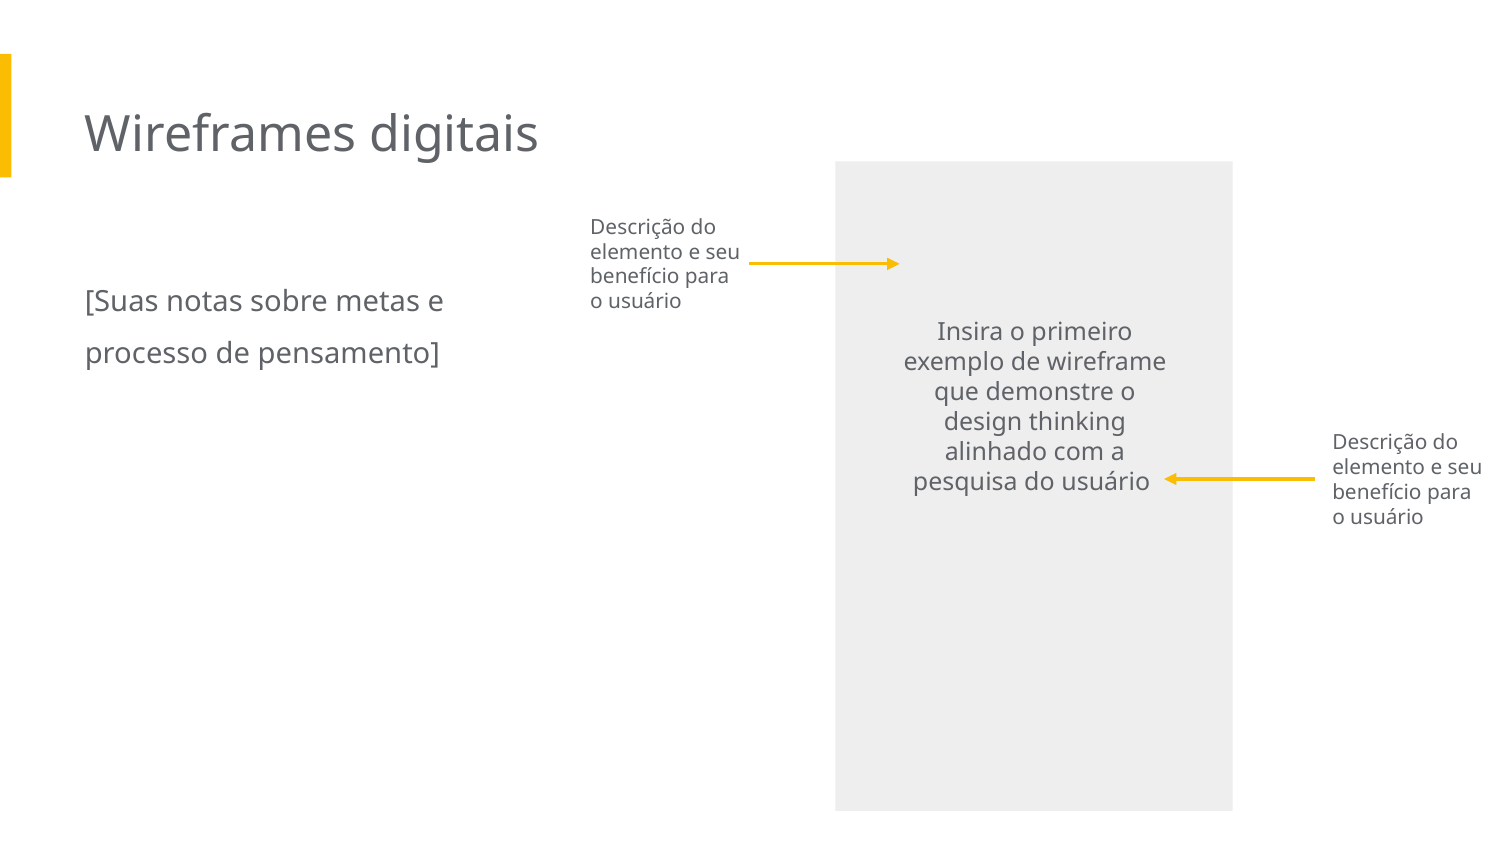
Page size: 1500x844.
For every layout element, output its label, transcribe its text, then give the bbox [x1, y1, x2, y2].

text_box [835, 161, 1233, 811]
text_box [Suas notas sobre metas e processo de pensamento] [84, 249, 483, 385]
text_box Insira o primeiro exemplo de wireframe que demonstre o design thinking alinhado com a pesquisa do usuário [879, 300, 1191, 511]
text_box Descrição do elemento e seu benefício para o usuário [1317, 413, 1498, 544]
text_box Descrição do elemento e seu benefício para o usuário [575, 198, 756, 329]
text_box Wireframes digitais [84, 85, 1234, 177]
